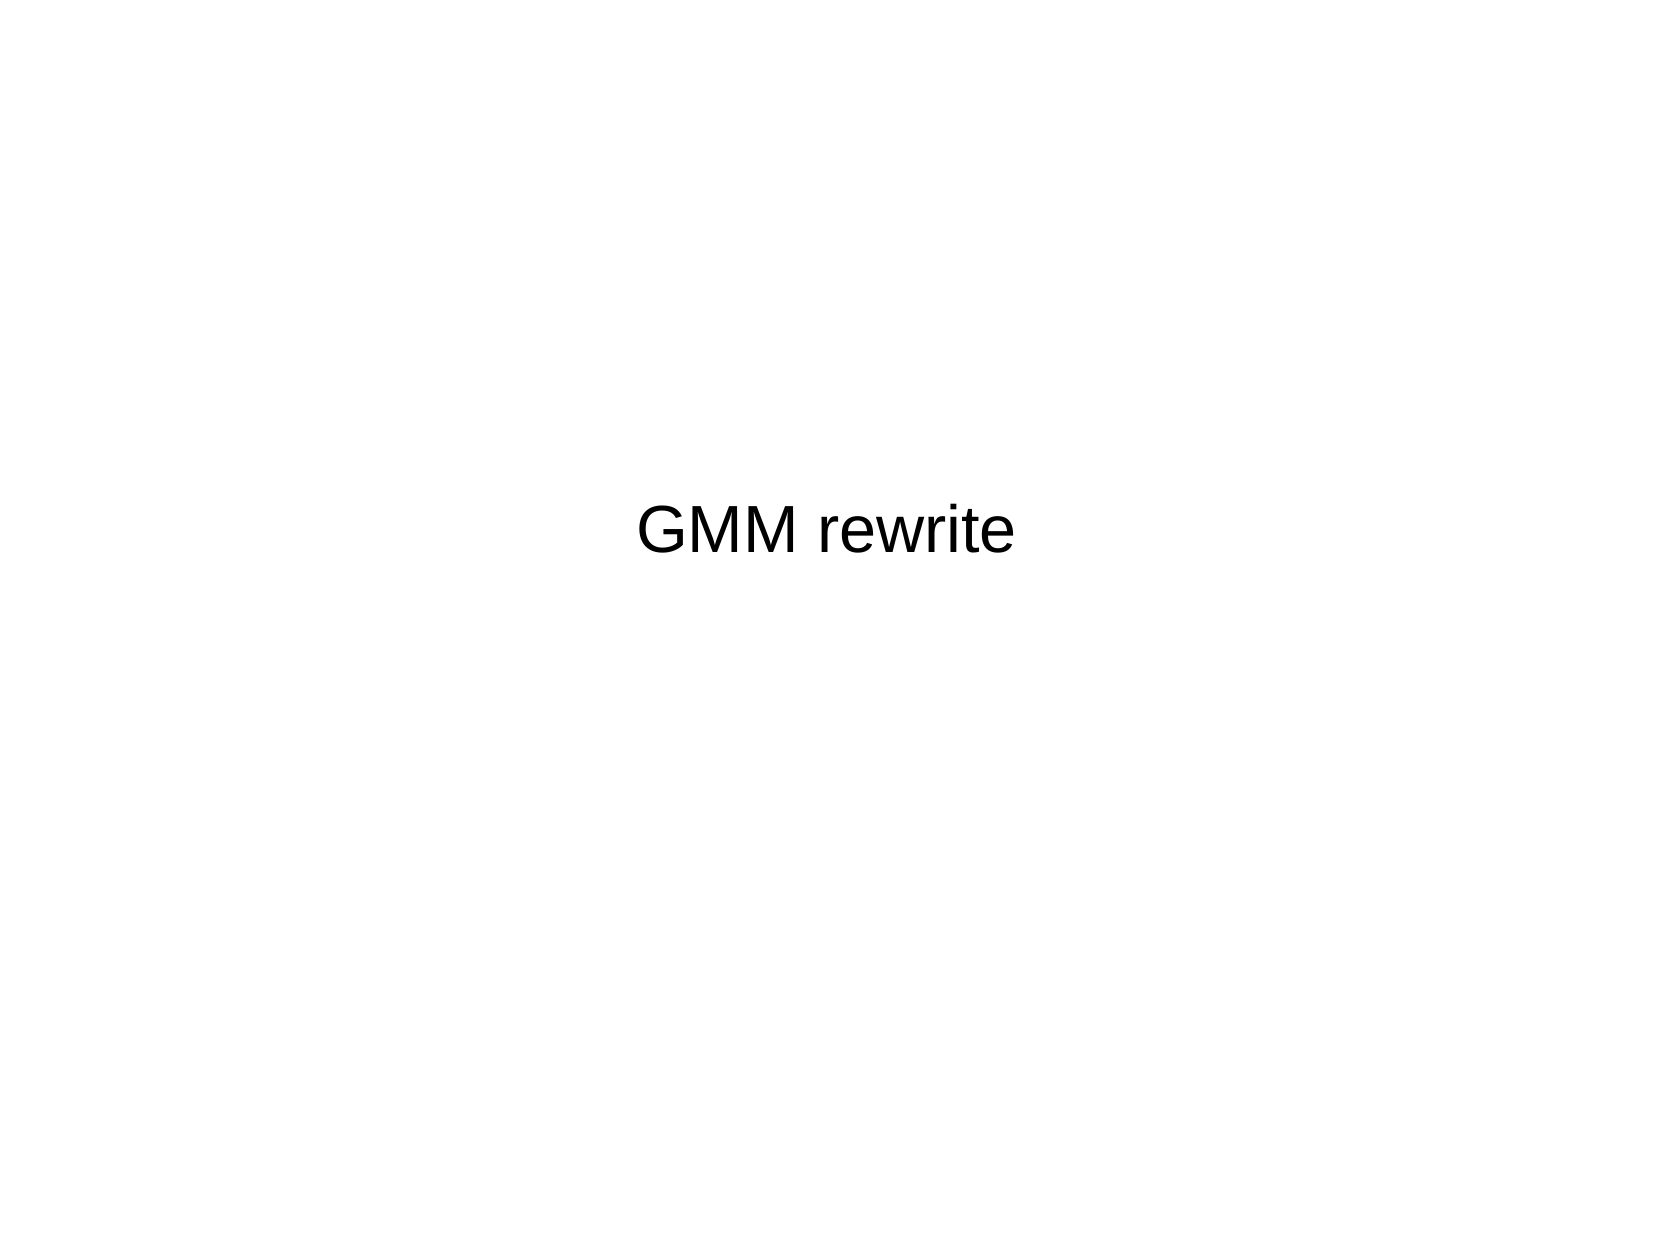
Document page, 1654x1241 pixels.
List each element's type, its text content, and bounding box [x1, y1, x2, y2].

subtitle GMM rewrite [82, 49, 1571, 1010]
